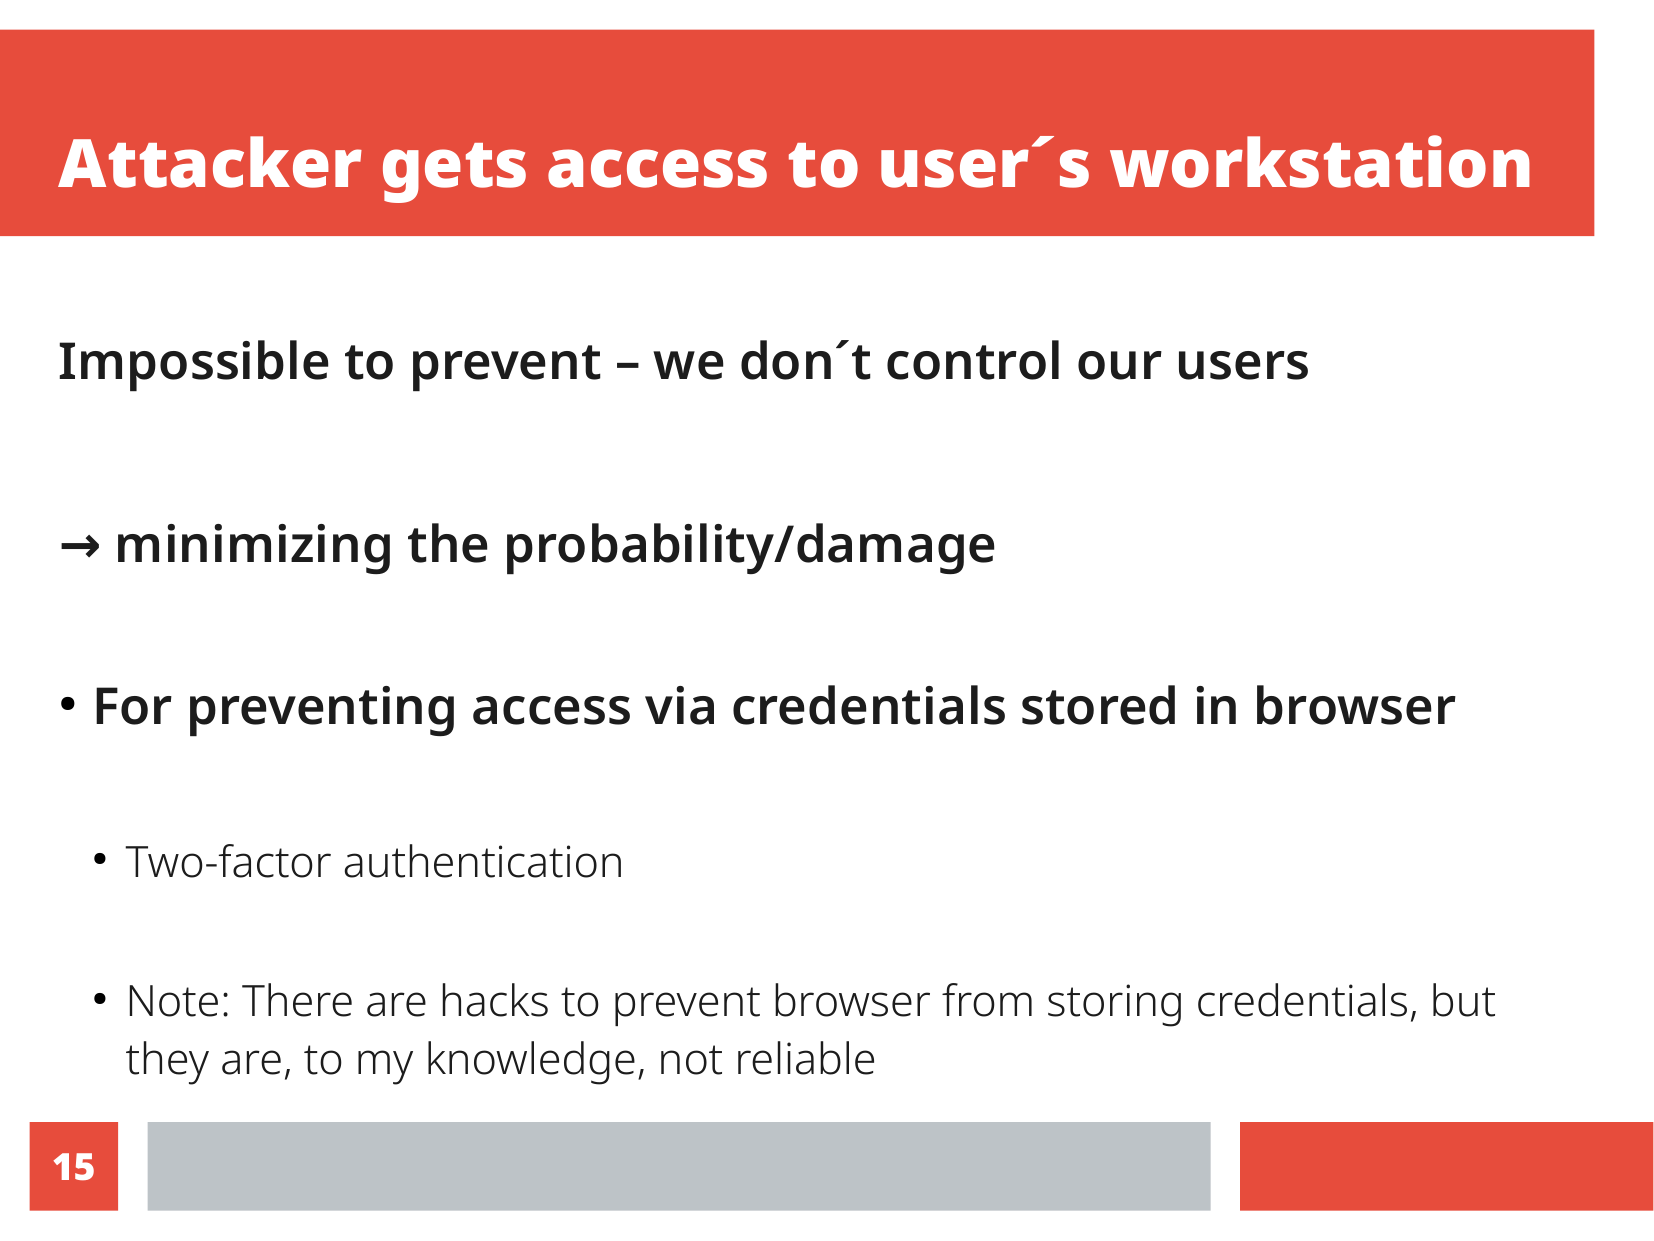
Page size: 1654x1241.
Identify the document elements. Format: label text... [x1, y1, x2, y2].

list Impossible to prevent – we don´t control our users → minimizing the probability/damage For preventing access via credentials stored in browser Two-factor authentication Note: There are hacks to prevent browser from storing credentials, but they are, to my knowledge, not reliable [59, 324, 1565, 1093]
title Attacker gets access to user´s workstation [59, 59, 1595, 207]
